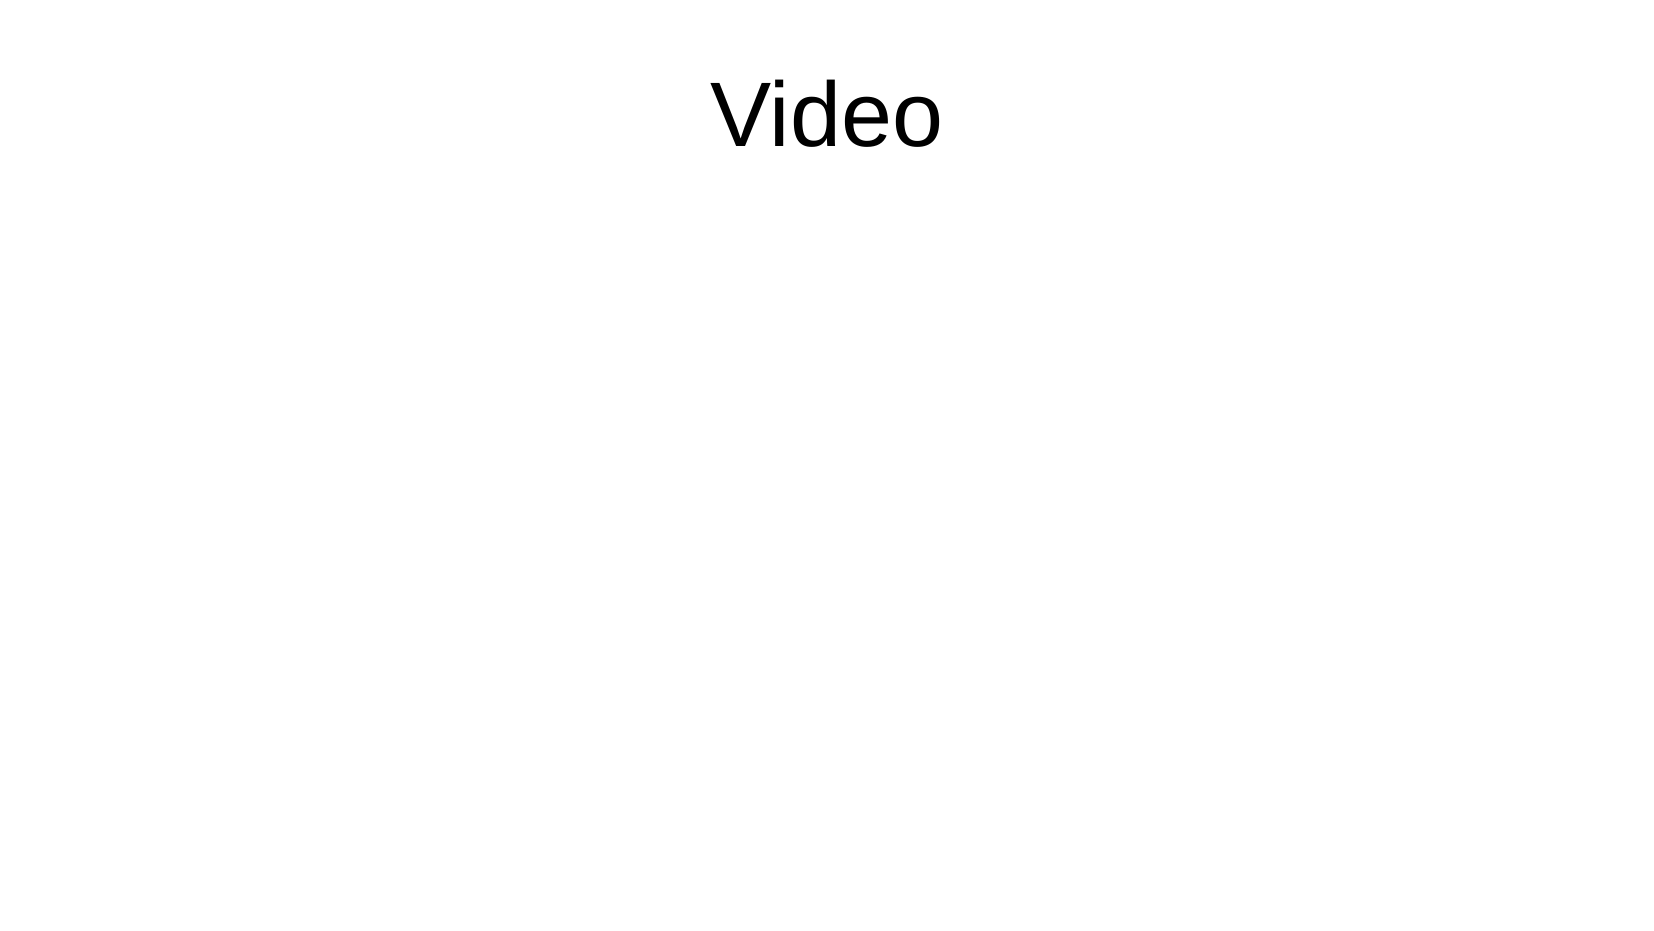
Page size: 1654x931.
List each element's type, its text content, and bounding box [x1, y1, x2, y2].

title Video [82, 37, 1571, 193]
